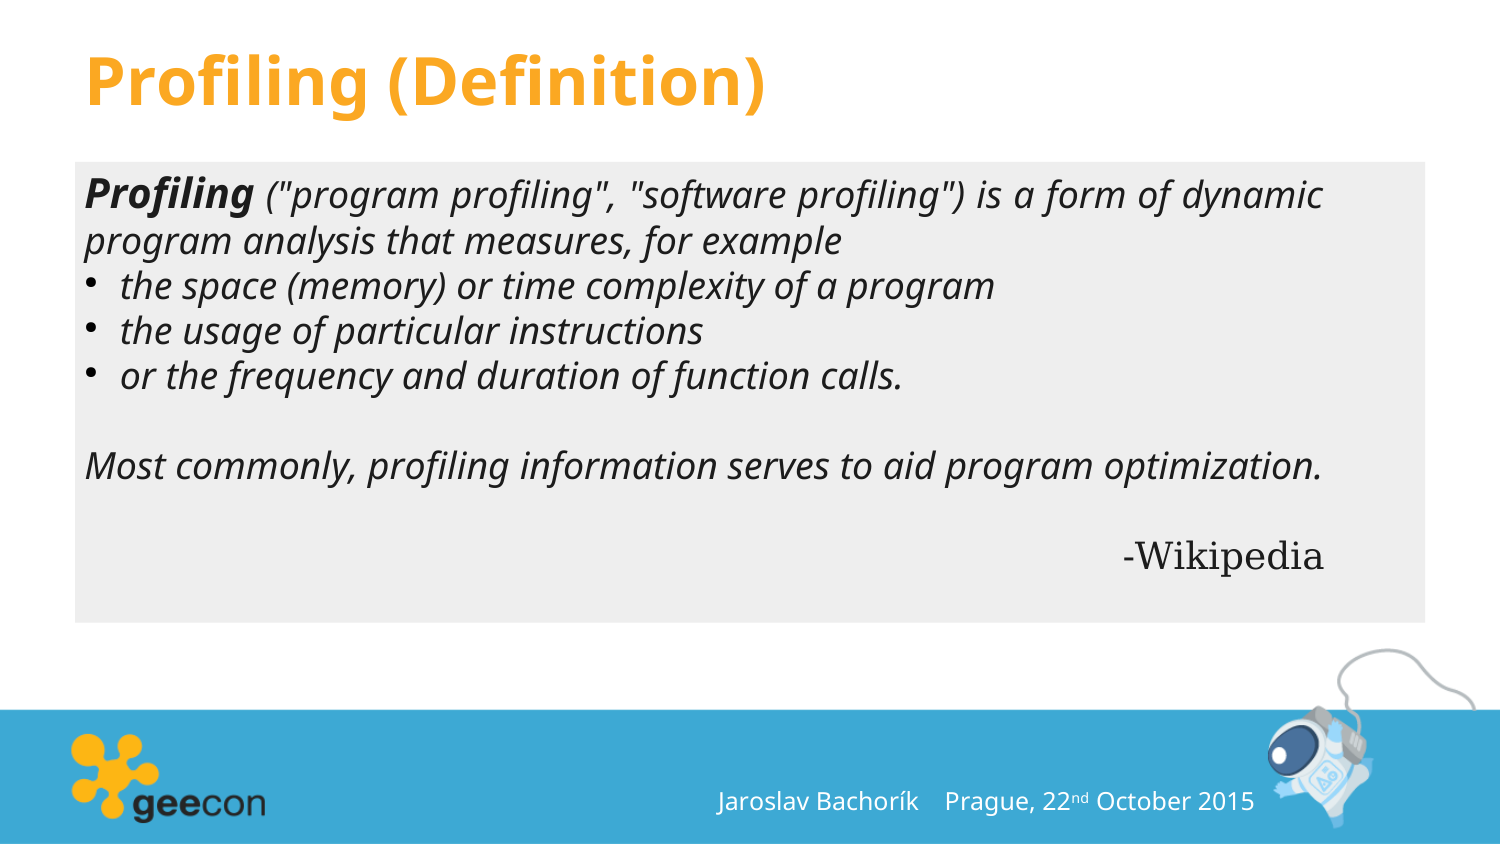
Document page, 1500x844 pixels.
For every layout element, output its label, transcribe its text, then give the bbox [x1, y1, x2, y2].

title Profiling (Definition) [75, 33, 1426, 161]
text_box Jaroslav Bachorík Prague, 22nd October 2015 [442, 778, 1270, 824]
list Profiling ("program profiling", "software profiling") is a form of dynamic program analysis that measures, for example the space (memory) or time complexity of a program the usage of particular instructions or the frequency and duration of function calls. Most commonly, profiling information serves to aid program optimization. -Wikipedia [75, 161, 1426, 623]
picture [0, 0, 1500, 844]
